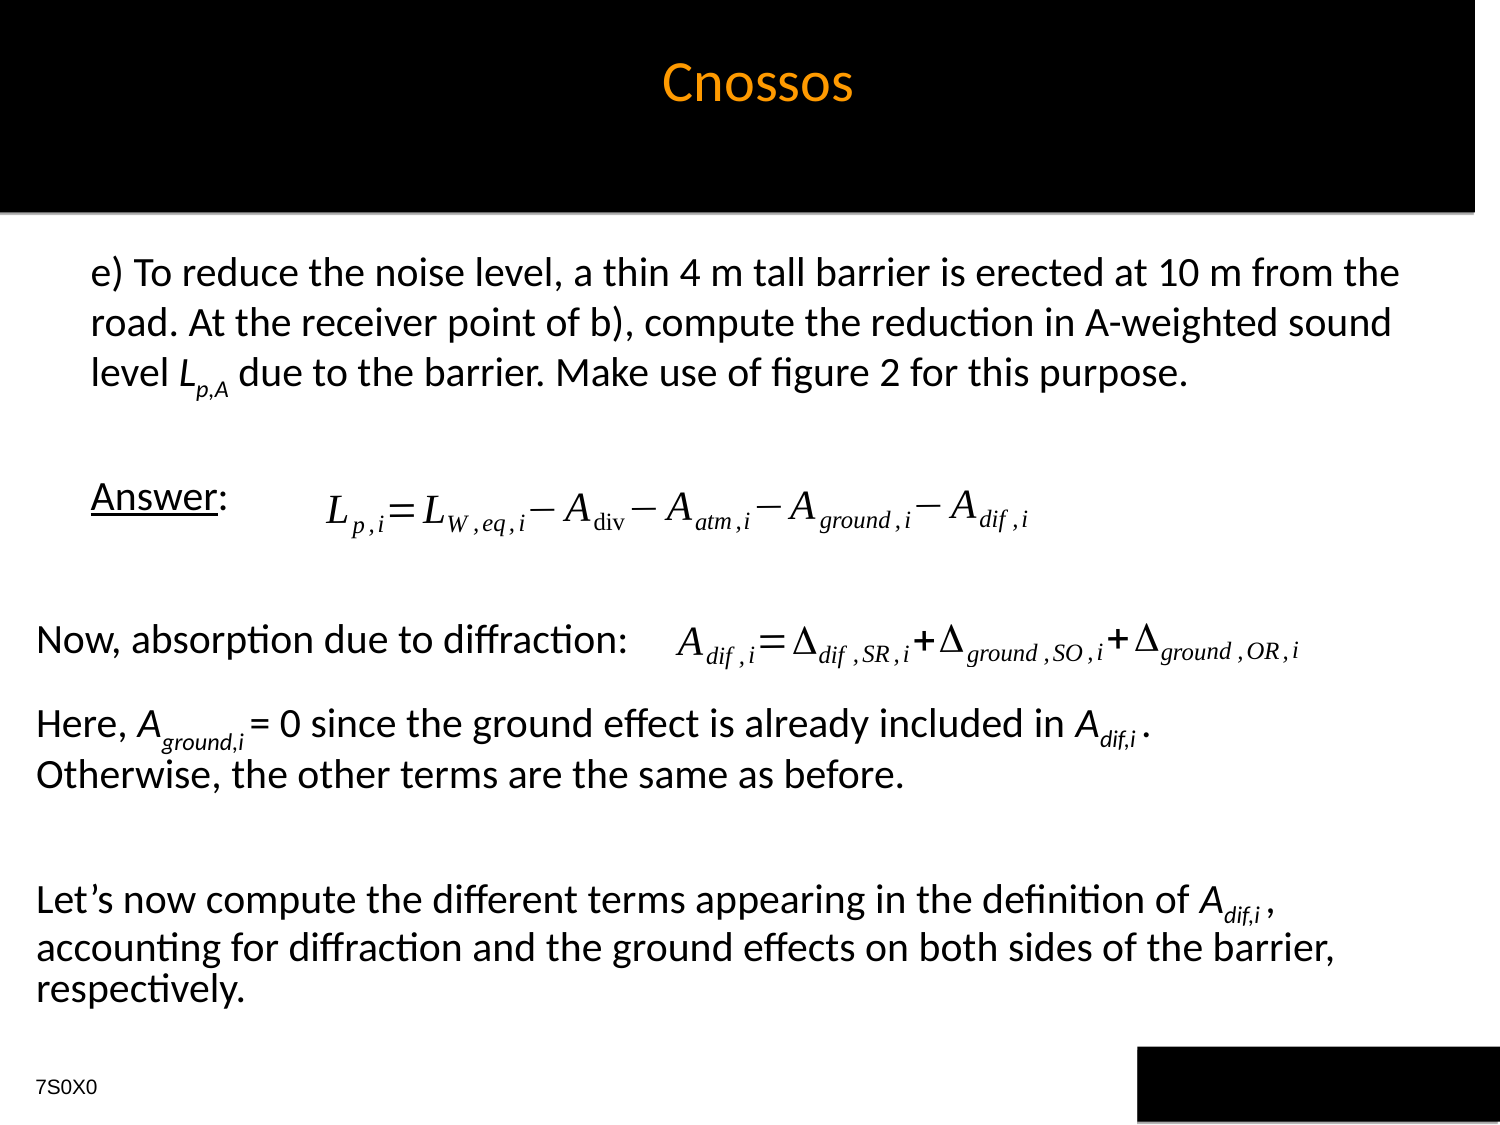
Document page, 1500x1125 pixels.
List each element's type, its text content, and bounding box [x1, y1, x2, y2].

text_box [0, 0, 1475, 213]
chart [318, 479, 1036, 539]
list e) To reduce the noise level, a thin 4 m tall barrier is erected at 10 m from the road. At the receiver point of b), compute the reduction in A-weighted sound level Lp,A due to the barrier. Make use of figure 2 for this purpose. Answer: [75, 179, 1453, 566]
title Cnossos [100, 35, 1417, 179]
text_box [1137, 1046, 1500, 1122]
chart [666, 612, 1306, 670]
text_box Now, absorption due to diffraction: Here, Aground,i = 0 since the ground effect is already included in Adif,i . Otherwise, the other terms are the same as before. Let’s now compute the different terms appearing in the definition of Adif,i , accounting for diffraction and the ground effects on both sides of the barrier, respectively. [21, 615, 1361, 1110]
